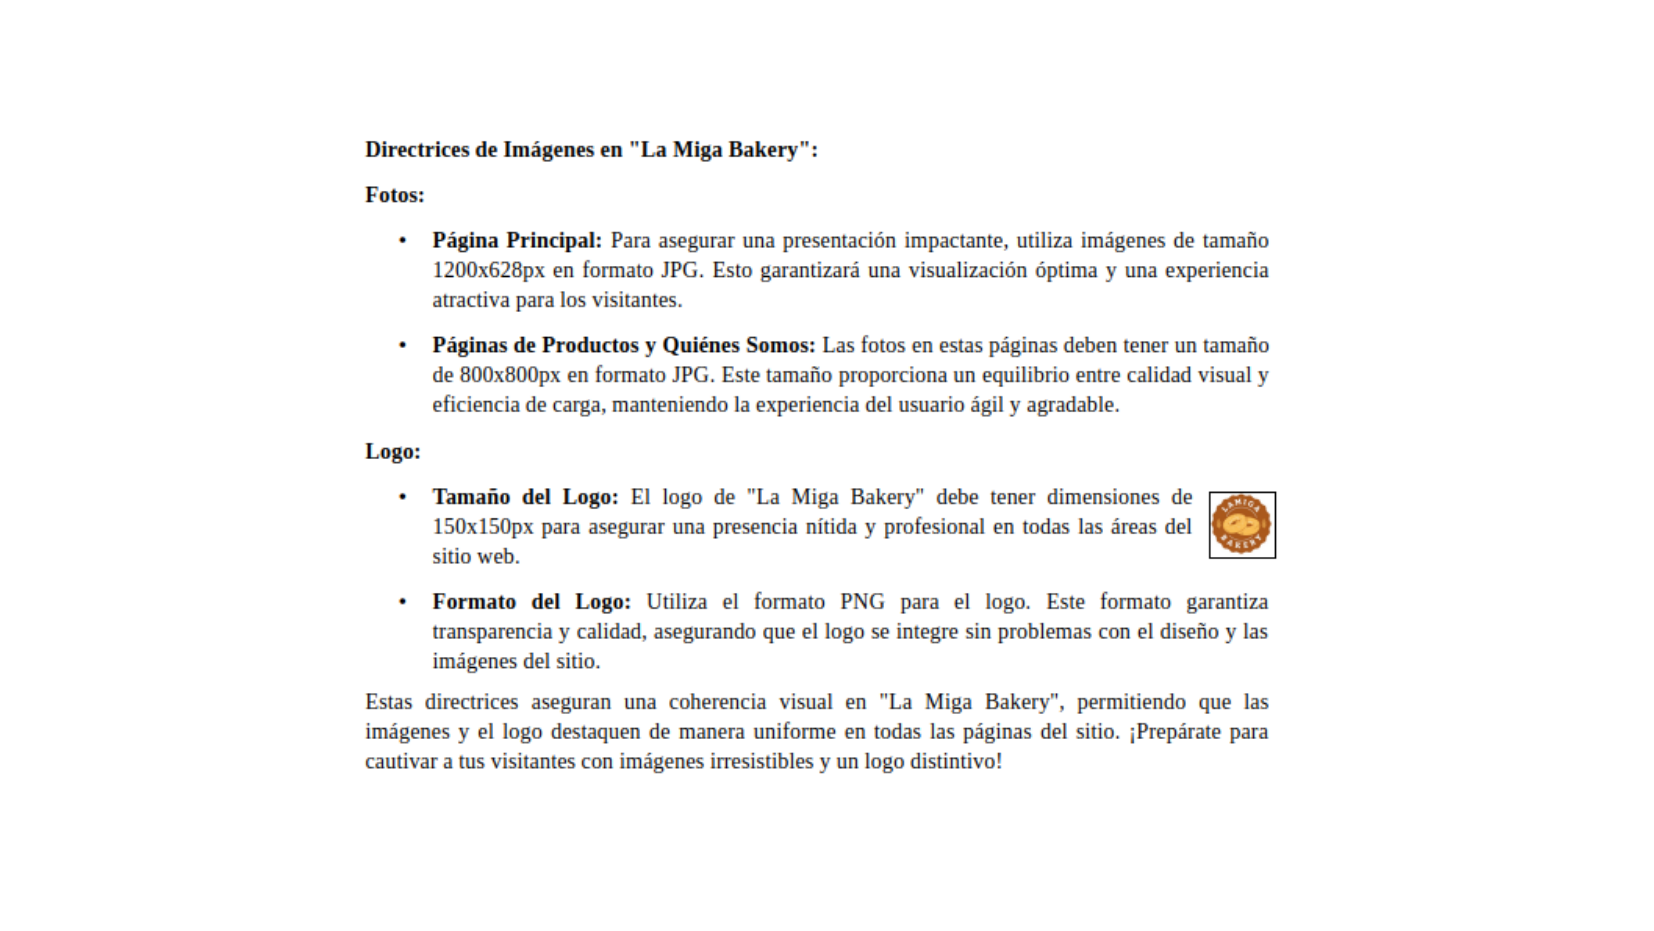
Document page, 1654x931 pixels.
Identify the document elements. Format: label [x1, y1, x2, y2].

picture [346, 118, 1300, 800]
